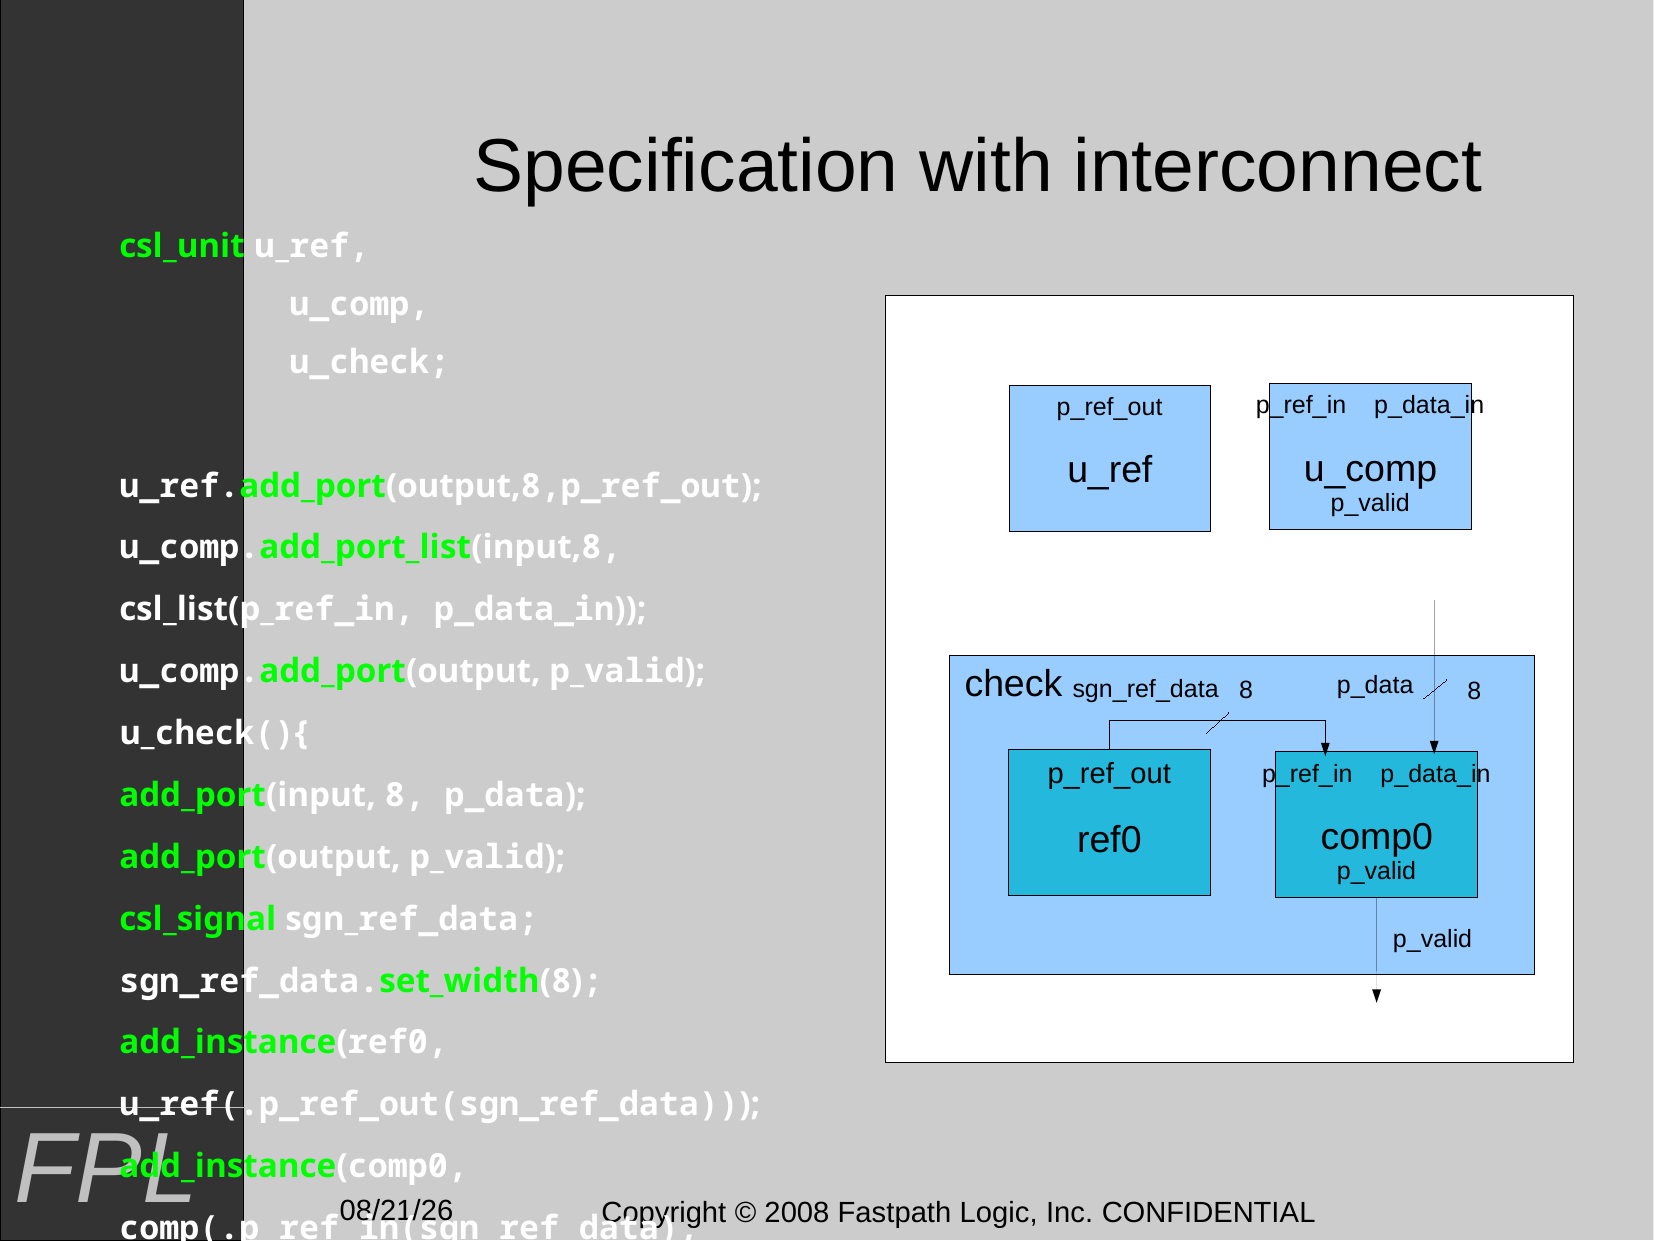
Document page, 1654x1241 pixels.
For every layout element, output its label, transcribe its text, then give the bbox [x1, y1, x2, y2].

title Specification with interconnect [427, 57, 1530, 274]
text_box p_ref_out ref0 [1008, 749, 1211, 896]
text_box p_valid [1387, 915, 1478, 963]
text_box 8 [1452, 671, 1496, 711]
text_box 8 [1224, 669, 1268, 711]
text_box p_ref_in p_data_in comp0 p_valid [1275, 751, 1478, 898]
text_box [885, 295, 1574, 1063]
text_box sgn_ref_data [1081, 669, 1211, 709]
text_box p_data [1333, 661, 1418, 709]
list csl_unit u_ref, u_comp, u_check; u_ref.add_port(output,8,p_ref_out); u_comp.add_port_list(input,8, csl_list(p_ref_in, p_data_in)); u_comp.add_port(output, p_valid); u_check(){ add_port(input, 8, p_data); add_port(output, p_valid); csl_signal sgn_ref_data; sgn_ref_data.set_width(8); add_instance(ref0, u_ref(.p_ref_out(sgn_ref_data))); add_instance(comp0, comp(.p_ref_in(sgn_ref_data), .p_data_in(p_data),.p_valid(p_valid)) ); } [119, 222, 882, 1206]
text_box p_ref_out u_ref [1009, 385, 1211, 532]
text_box p_ref_in p_data_in u_comp p_valid [1269, 383, 1472, 530]
text_box check [949, 655, 1434, 975]
text_box check [1377, 655, 1535, 975]
